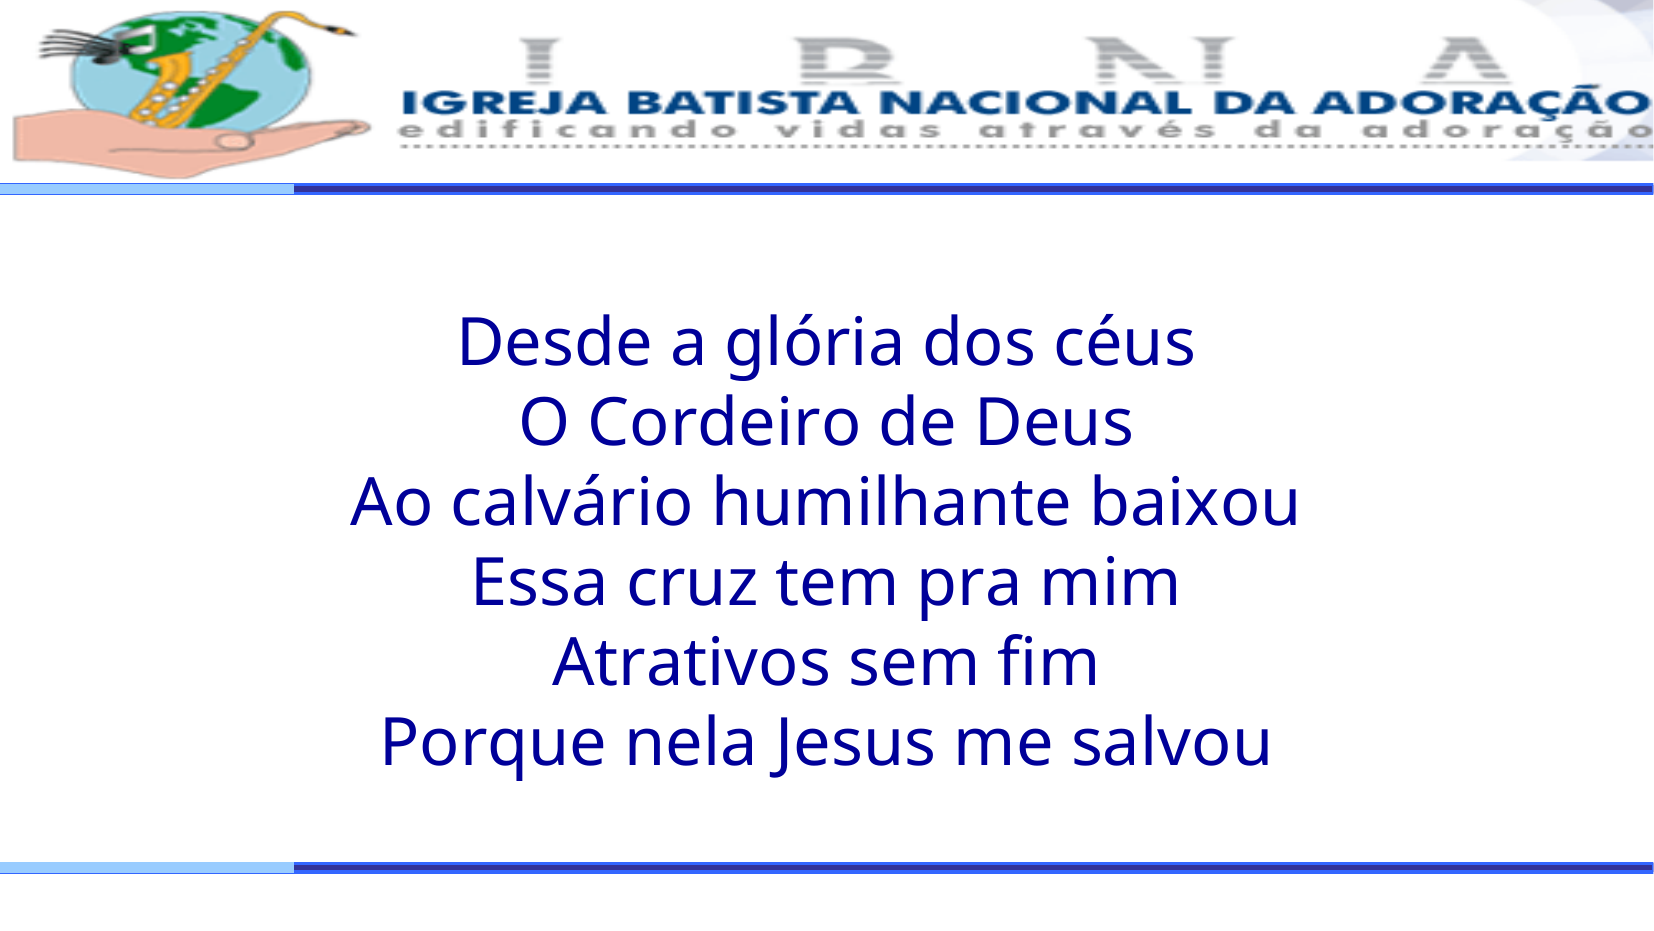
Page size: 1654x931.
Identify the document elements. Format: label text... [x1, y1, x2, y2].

text_box Desde a glória dos céus O Cordeiro de Deus Ao calvário humilhante baixou Essa cruz tem pra mim Atrativos sem fim Porque nela Jesus me salvou [0, 291, 1654, 887]
text_box [0, 184, 1654, 194]
chart [11, 0, 1654, 184]
chart [11, 194, 1654, 201]
